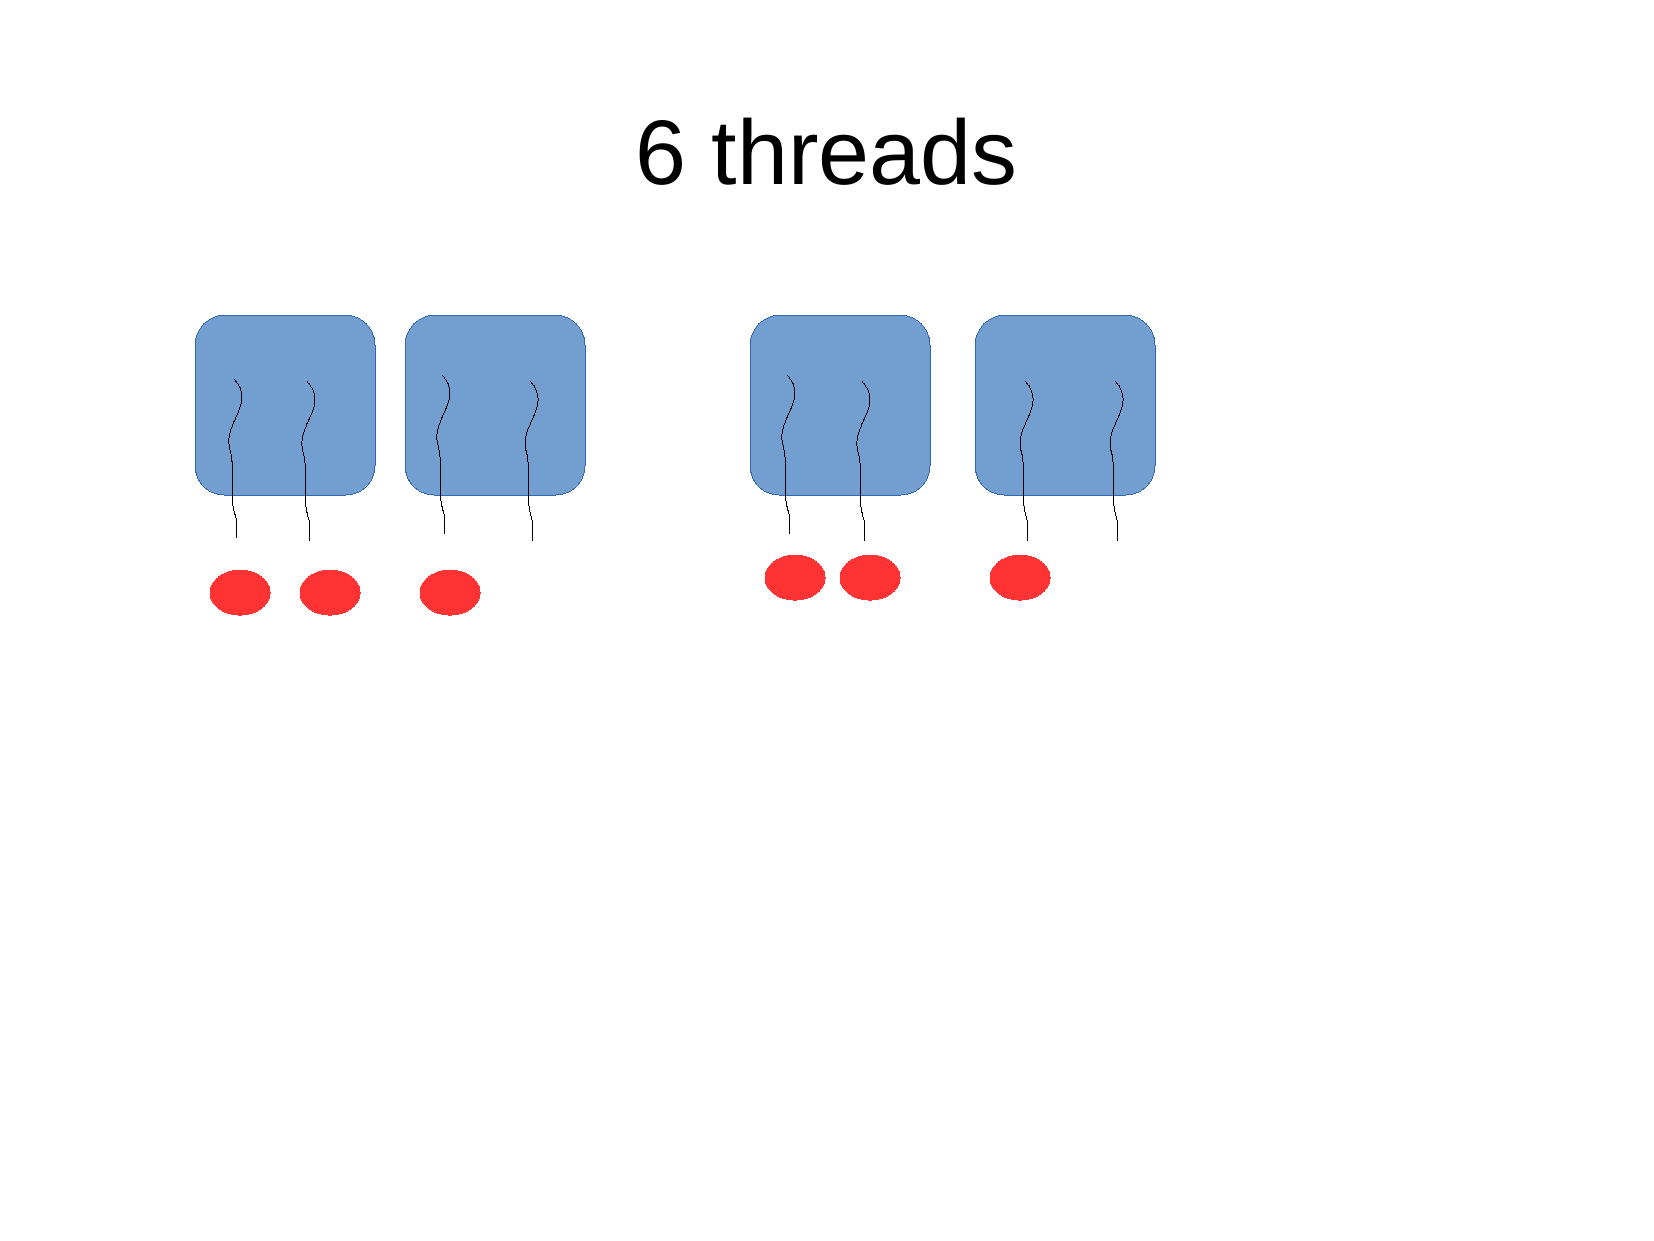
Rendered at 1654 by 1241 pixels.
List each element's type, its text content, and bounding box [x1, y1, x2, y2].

text_box [765, 555, 826, 601]
text_box [420, 570, 481, 616]
text_box [195, 315, 376, 496]
text_box [840, 555, 901, 601]
text_box [975, 315, 1156, 496]
text_box [210, 570, 271, 616]
text_box [990, 555, 1051, 601]
text_box [300, 570, 361, 616]
title 6 threads [82, 49, 1571, 257]
text_box [750, 315, 931, 496]
text_box [405, 315, 586, 496]
